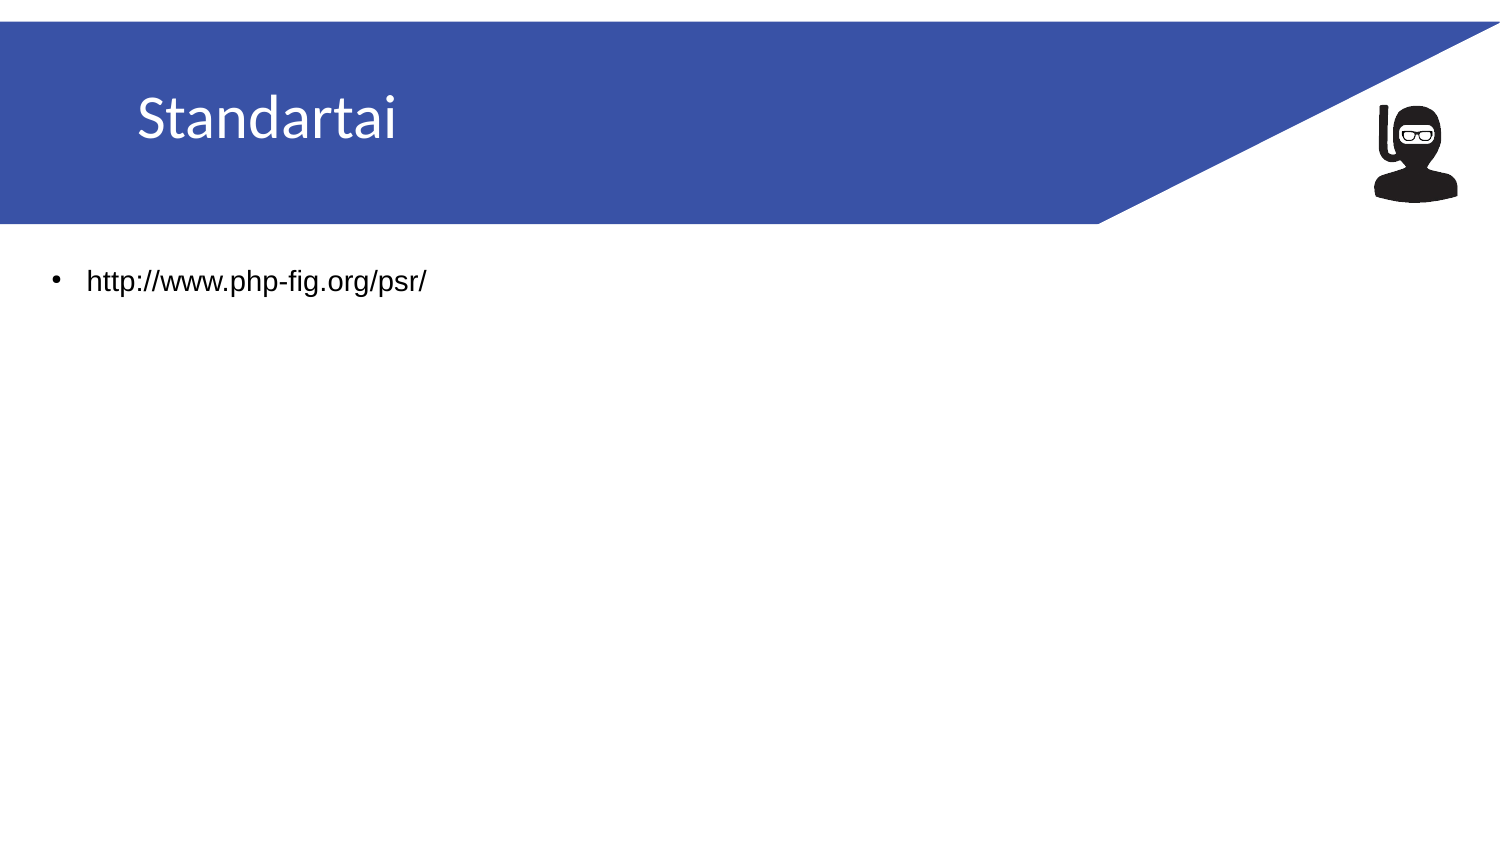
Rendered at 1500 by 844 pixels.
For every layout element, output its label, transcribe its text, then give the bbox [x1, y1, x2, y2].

text_box [1404, 23, 1500, 72]
picture [1326, 72, 1500, 211]
text_box http://www.php-fig.org/psr/ [36, 247, 1389, 789]
text_box [1096, 111, 1500, 227]
title Standartai [122, 72, 1326, 167]
